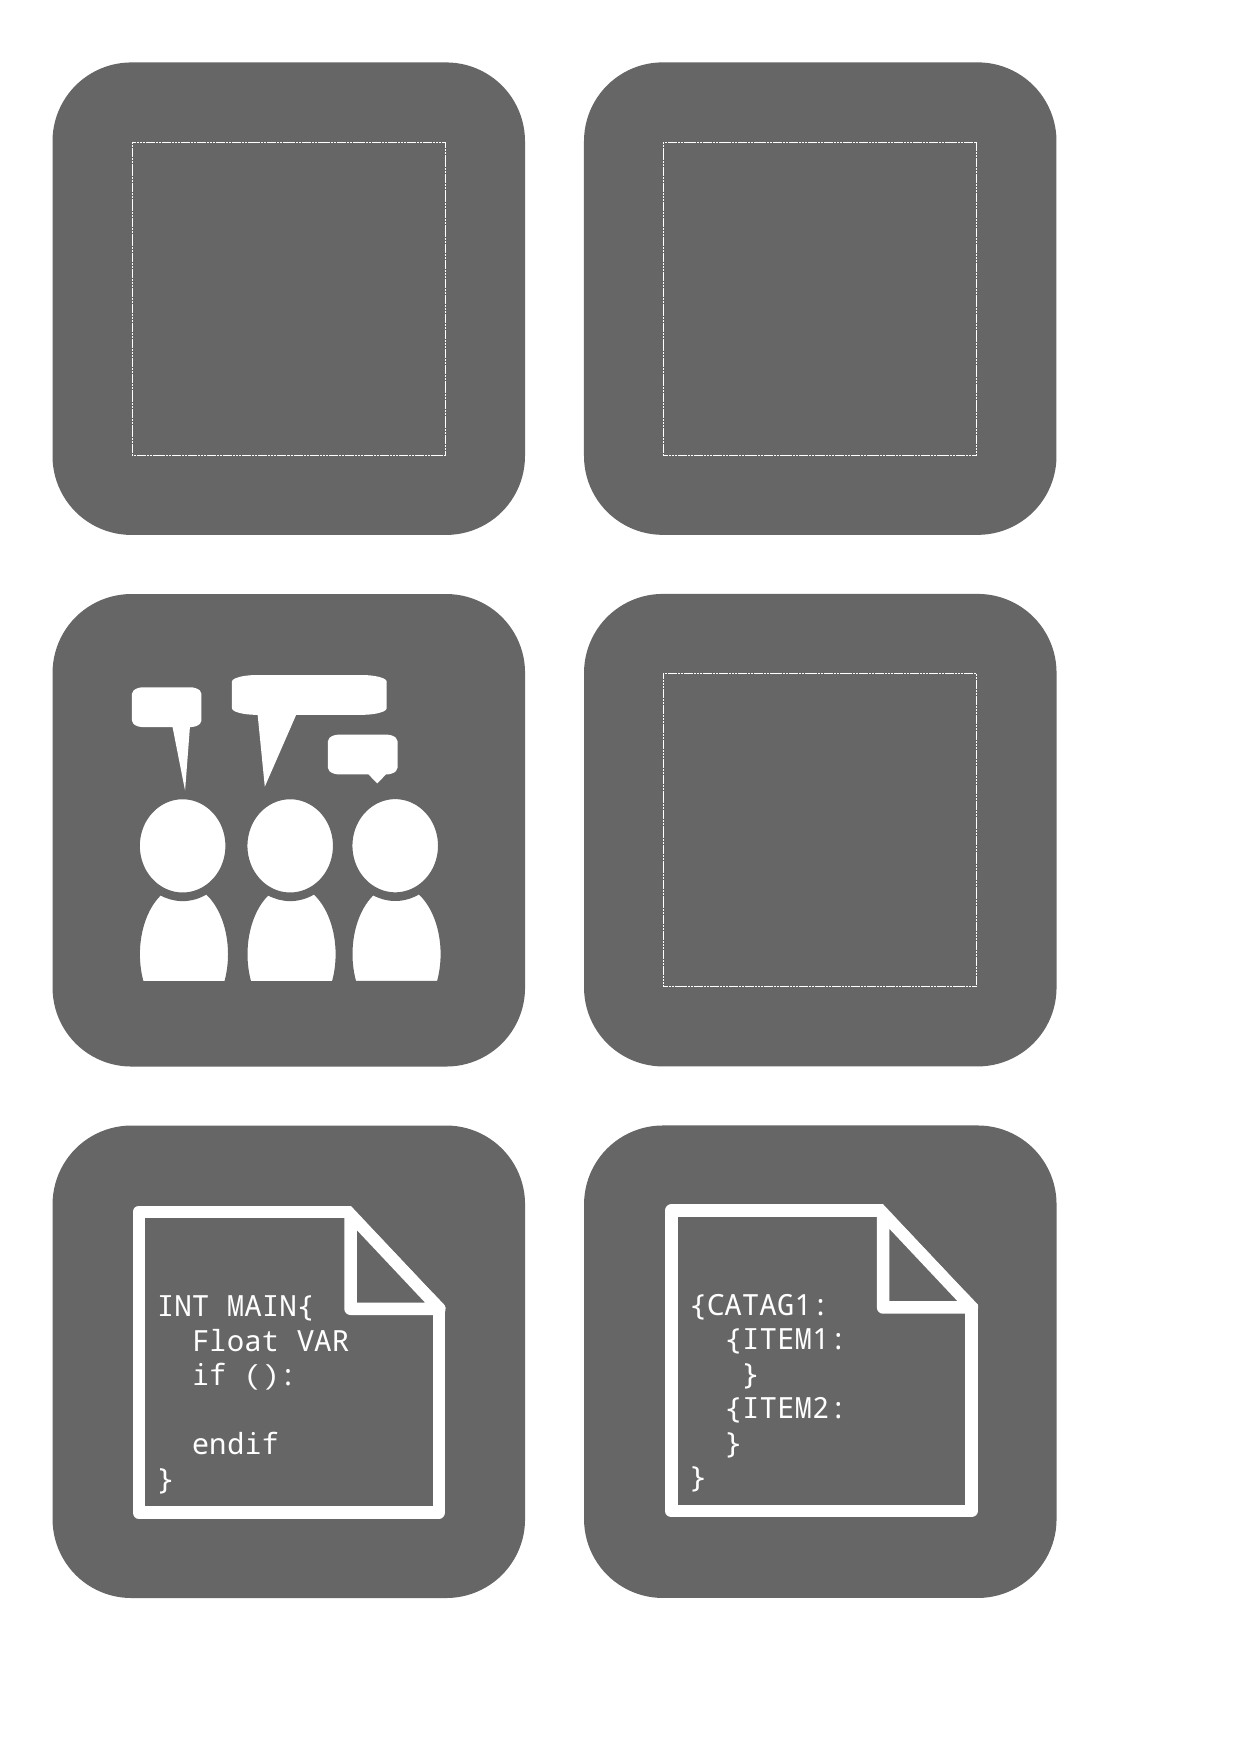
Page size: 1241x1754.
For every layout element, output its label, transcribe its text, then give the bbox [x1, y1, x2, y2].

text_box [584, 593, 1057, 1067]
text_box [584, 1125, 1057, 1598]
text_box [583, 62, 1057, 535]
text_box INT MAIN{ Float VAR if (): endif } [142, 1282, 420, 1509]
text_box [52, 1125, 526, 1599]
text_box [52, 62, 526, 535]
text_box {CATAG1: {ITEM1: } {ITEM2: } } [674, 1280, 953, 1508]
text_box [52, 594, 526, 1067]
